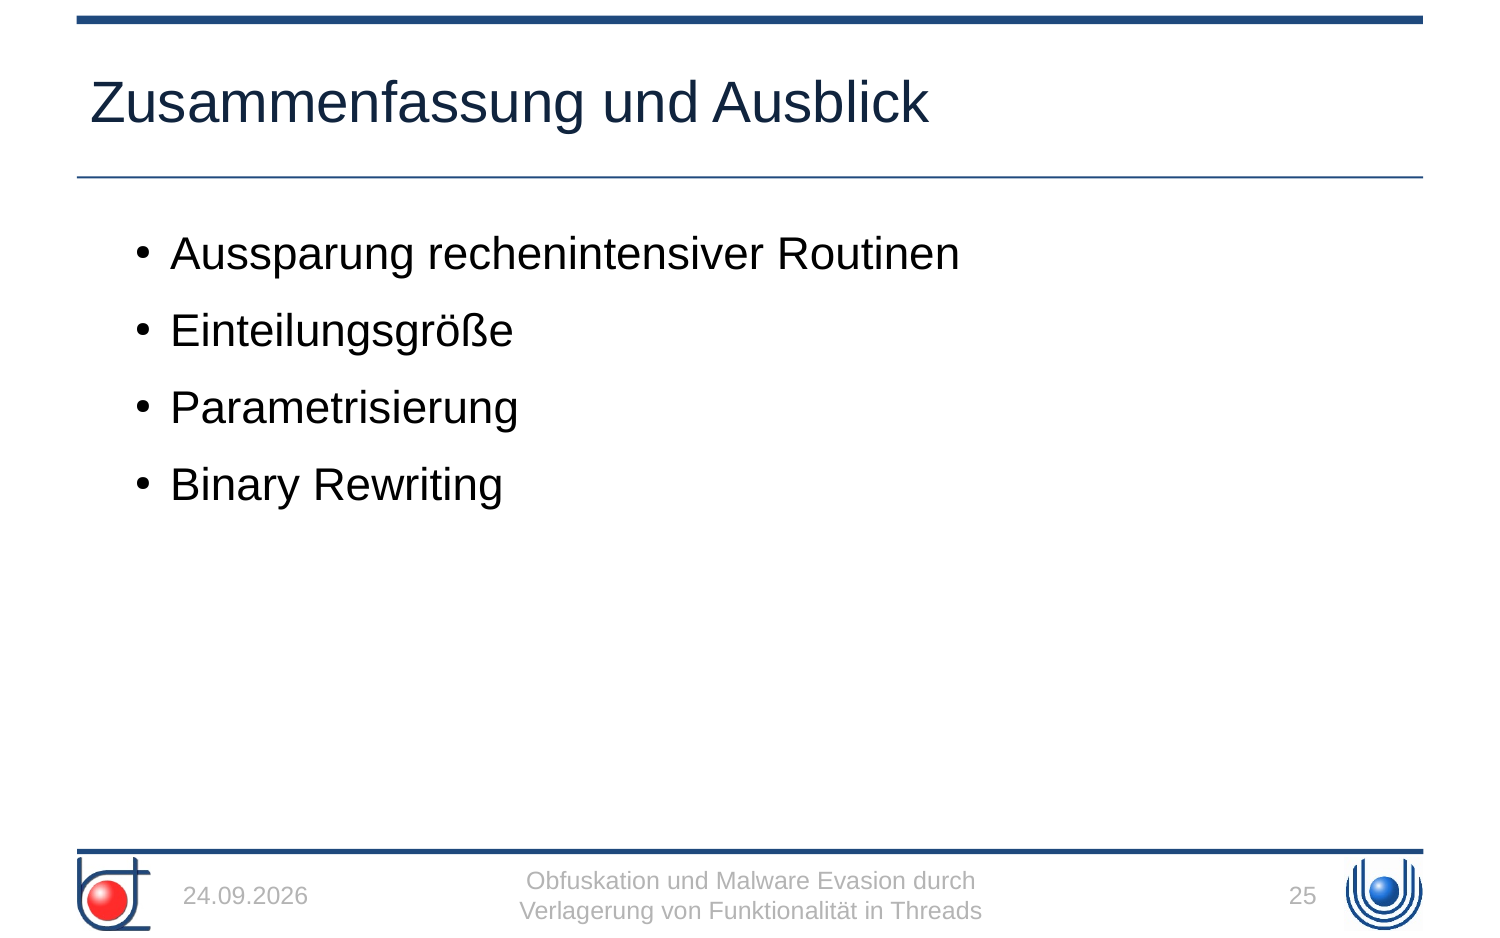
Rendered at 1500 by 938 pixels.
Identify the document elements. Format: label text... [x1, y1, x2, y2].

slide_number <number> [1047, 860, 1317, 929]
title Zusammenfassung und Ausblick [75, 19, 1425, 178]
picture [1344, 857, 1423, 931]
slide_number 30.08.2021 [183, 860, 454, 929]
text_box Aussparung rechenintensiver Routinen Einteilungsgröße Parametrisierung Binary Rewriting [120, 195, 1381, 841]
footer Obfuskation und Malware Evasion durch Verlagerung von Funktionalität in Threads [456, 860, 1047, 929]
picture [76, 857, 151, 931]
